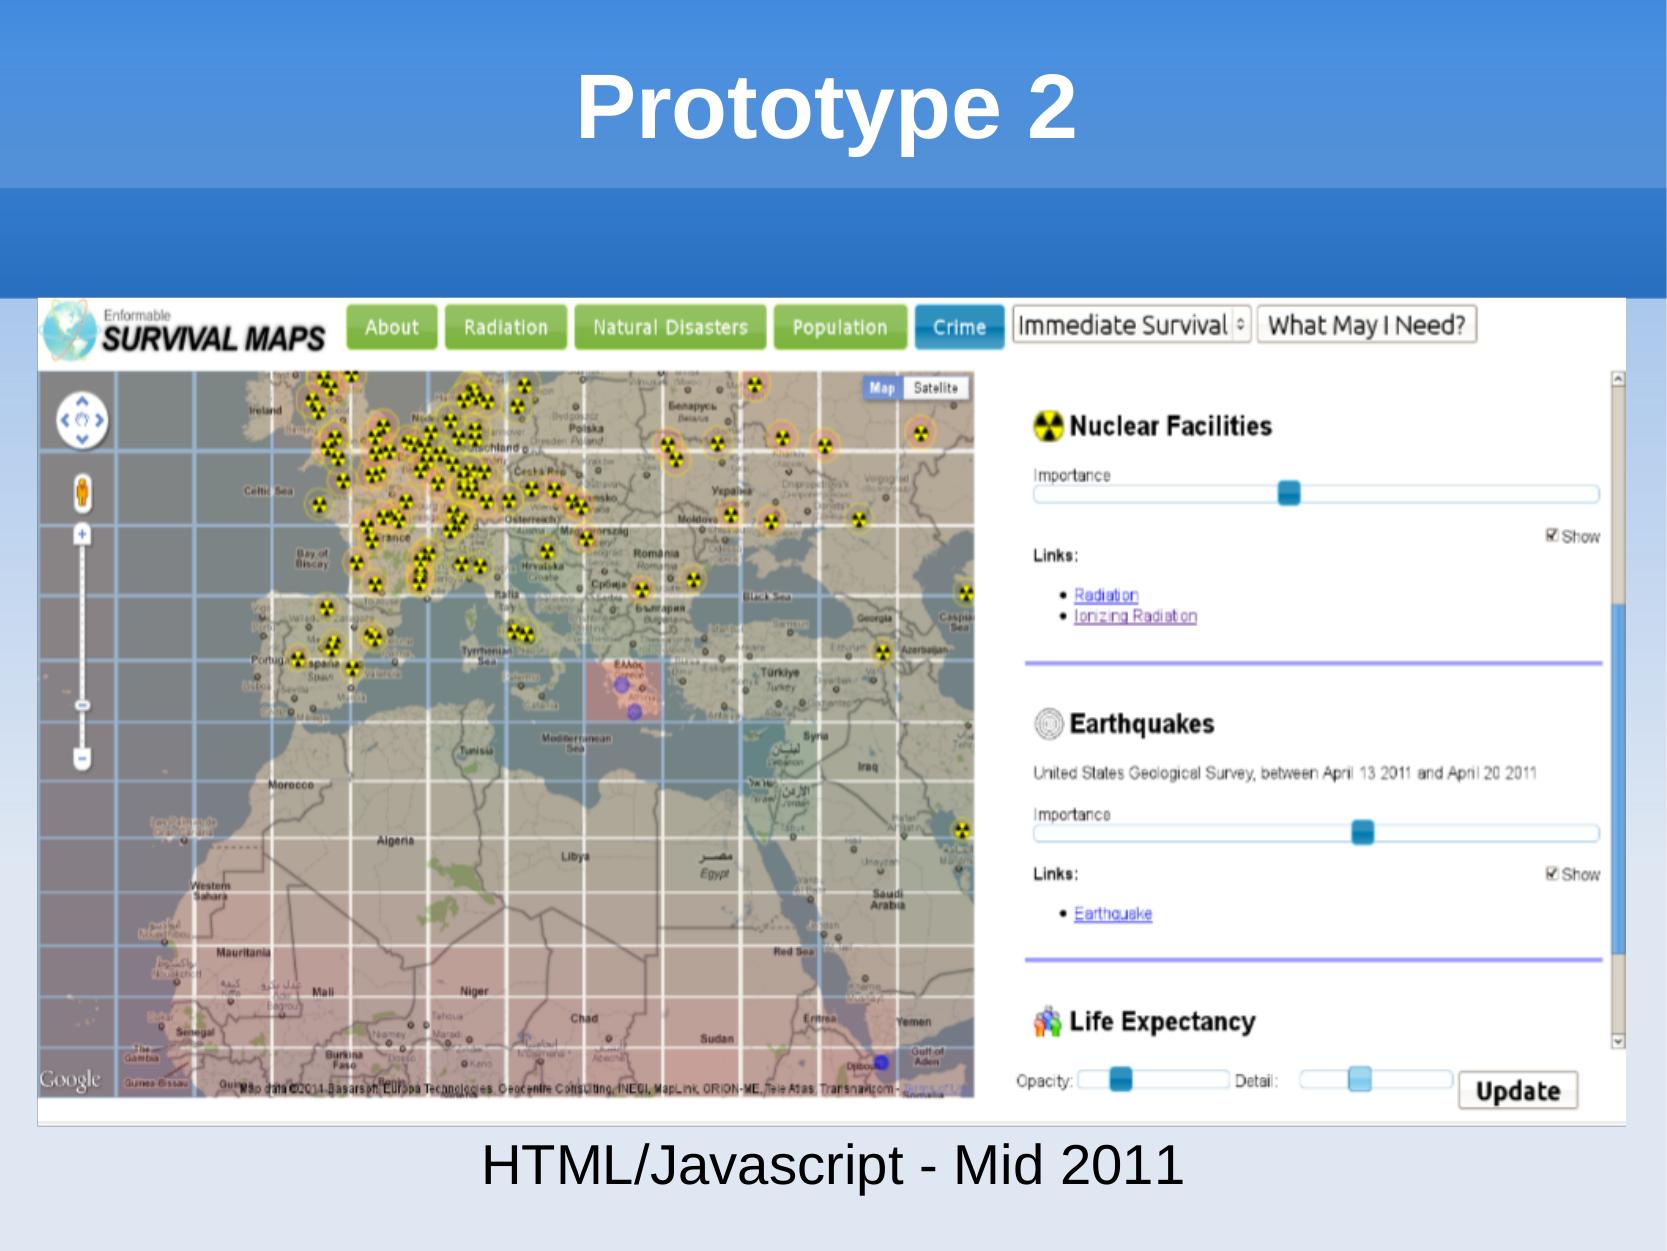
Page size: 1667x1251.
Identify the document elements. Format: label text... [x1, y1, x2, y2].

picture [0, 0, 1667, 1251]
text_box HTML/Javascript - Mid 2011 [348, 1133, 1318, 1198]
title Prototype 2 [67, 6, 1587, 209]
